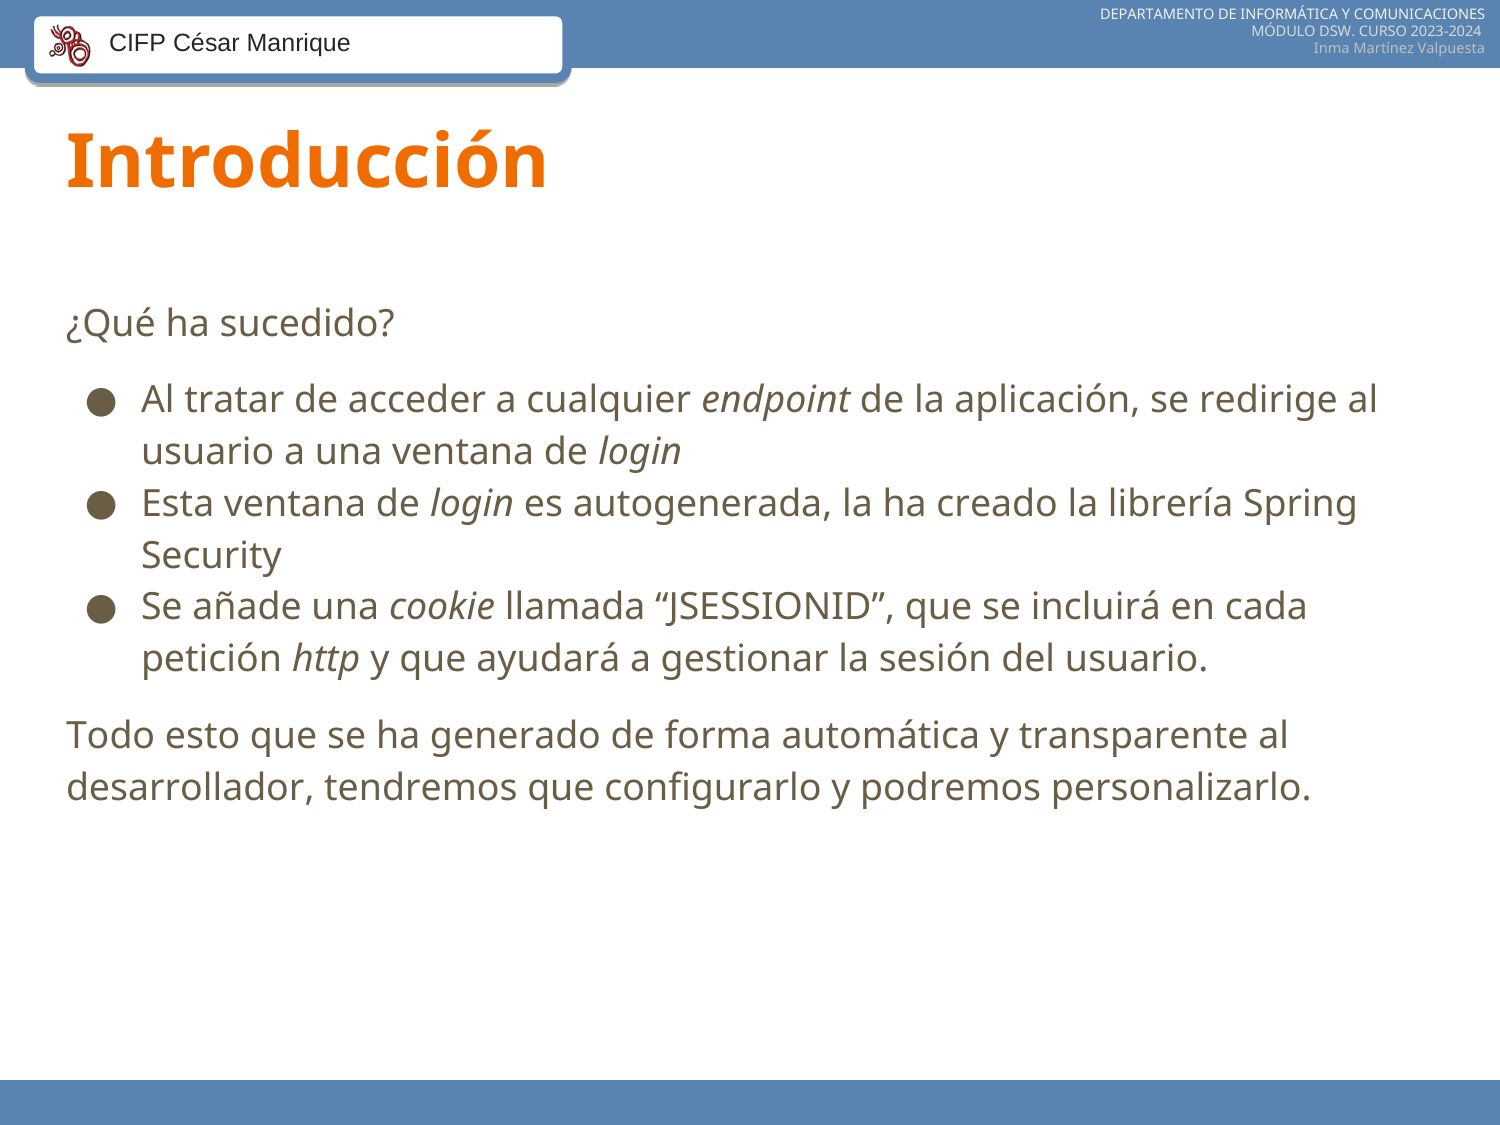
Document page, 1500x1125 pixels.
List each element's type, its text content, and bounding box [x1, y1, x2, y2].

title Introducción [51, 97, 1449, 252]
list ¿Qué ha sucedido? Al tratar de acceder a cualquier endpoint de la aplicación, se redirige al usuario a una ventana de login Esta ventana de login es autogenerada, la ha creado la librería Spring Security Se añade una cookie llamada “JSESSIONID”, que se incluirá en cada petición http y que ayudará a gestionar la sesión del usuario. Todo esto que se ha generado de forma automática y transparente al desarrollador, tendremos que configurarlo y podremos personalizarlo. [51, 276, 1449, 1101]
picture [47, 23, 93, 67]
